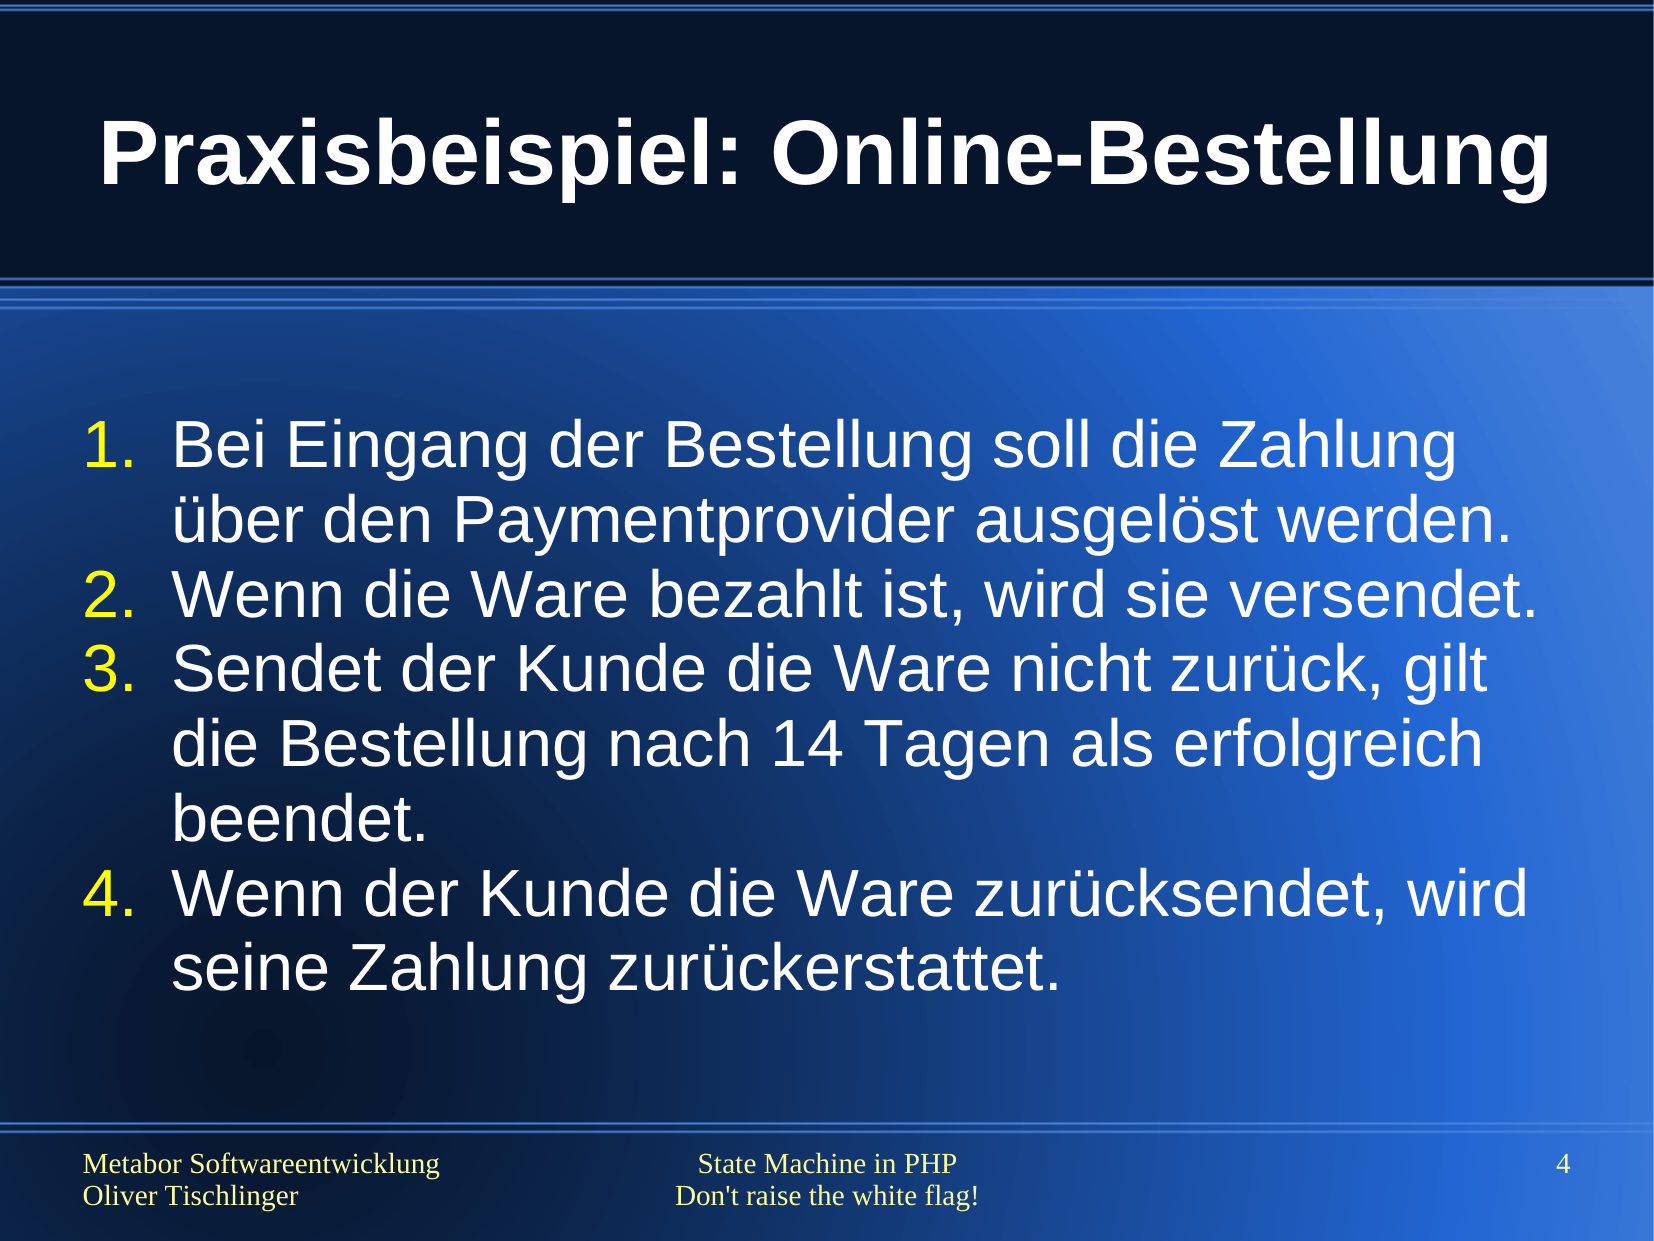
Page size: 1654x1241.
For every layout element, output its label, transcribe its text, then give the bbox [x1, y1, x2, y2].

subtitle Bei Eingang der Bestellung soll die Zahlung über den Paymentprovider ausgelöst werden. Wenn die Ware bezahlt ist, wird sie versendet. Sendet der Kunde die Ware nicht zurück, gilt die Bestellung nach 14 Tagen als erfolgreich beendet. Wenn der Kunde die Ware zurücksendet, wird seine Zahlung zurückerstattet. [82, 355, 1571, 1058]
picture [0, 0, 1654, 1241]
title Praxisbeispiel: Online-Bestellung [82, 49, 1571, 257]
